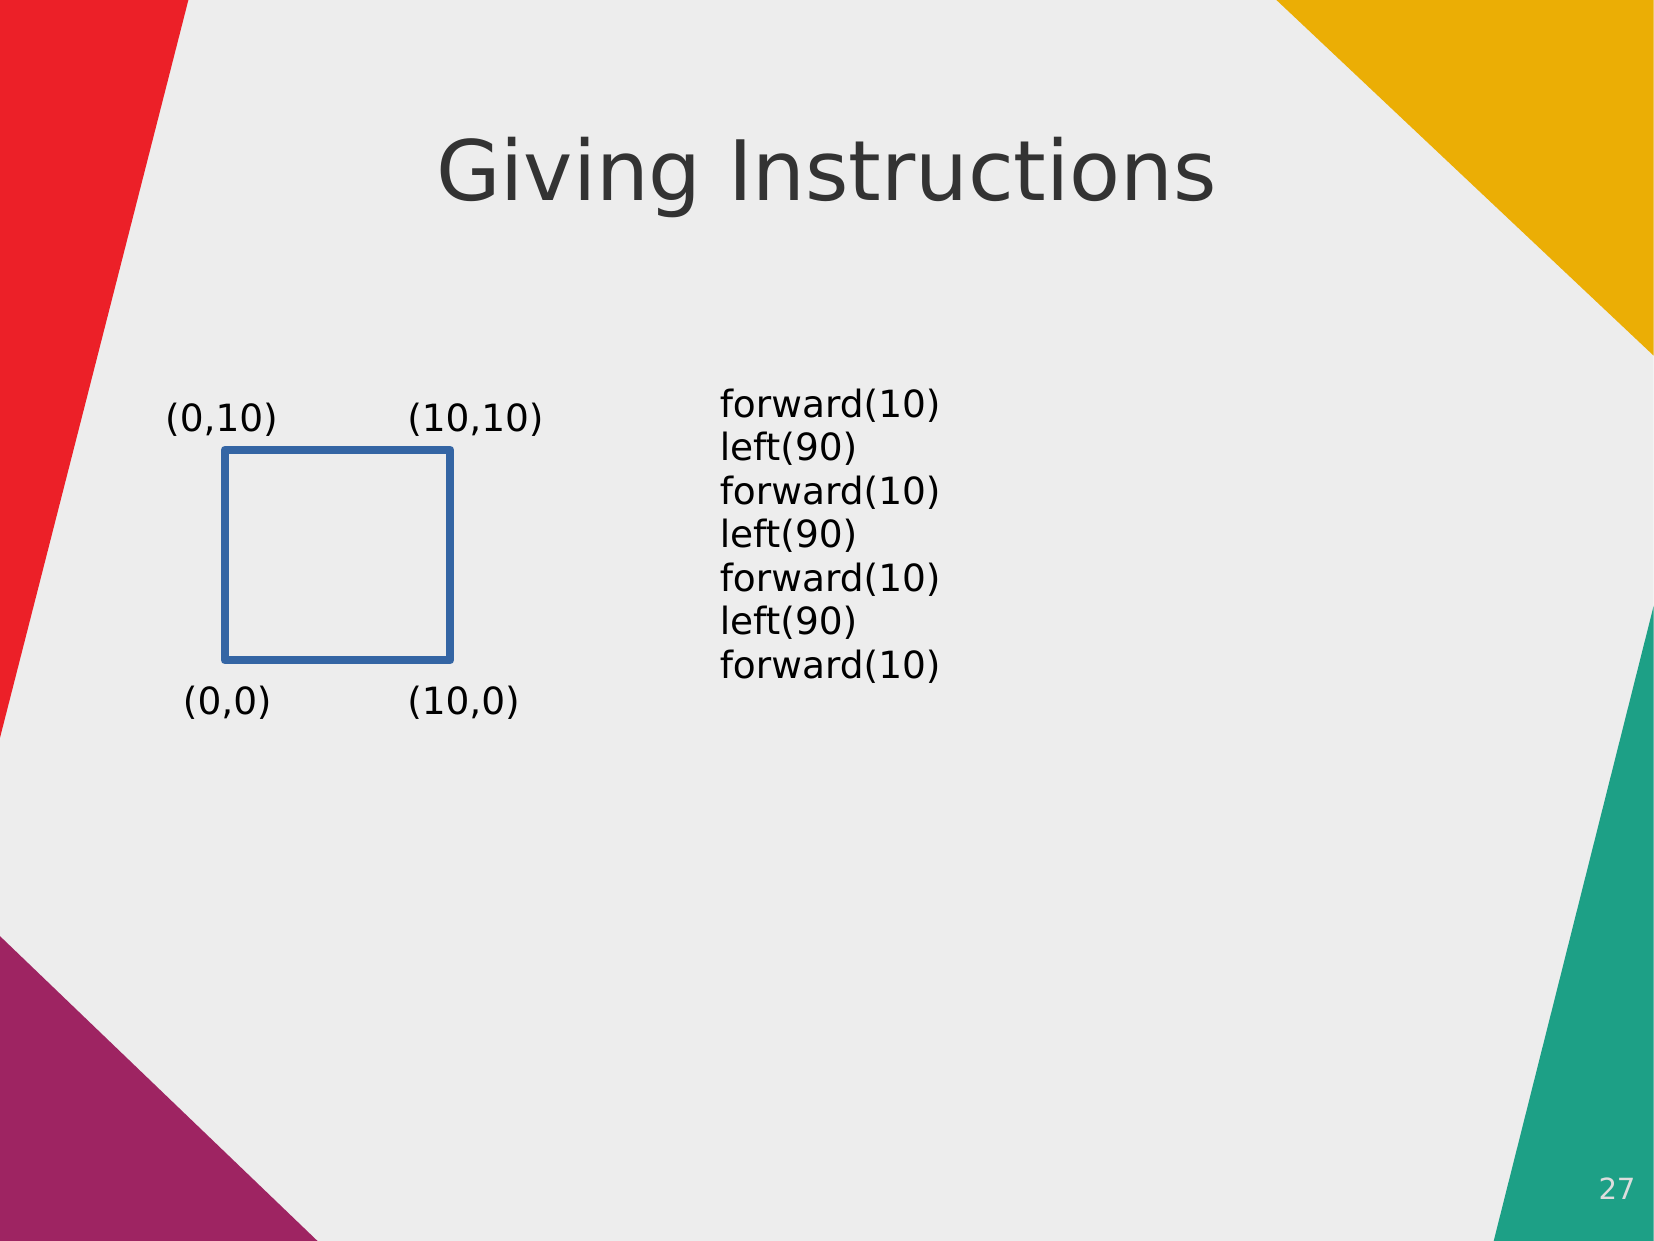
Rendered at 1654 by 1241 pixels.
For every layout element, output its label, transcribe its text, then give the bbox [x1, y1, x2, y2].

text_box (10,10) [392, 388, 586, 491]
text_box (0,0) [168, 672, 289, 775]
text_box forward(10) left(90) forward(10) left(90) forward(10) left(90) forward(10) [705, 375, 1306, 739]
text_box (0,10) [150, 388, 343, 491]
text_box (10,0) [392, 672, 541, 775]
title Giving Instructions [114, 73, 1539, 271]
